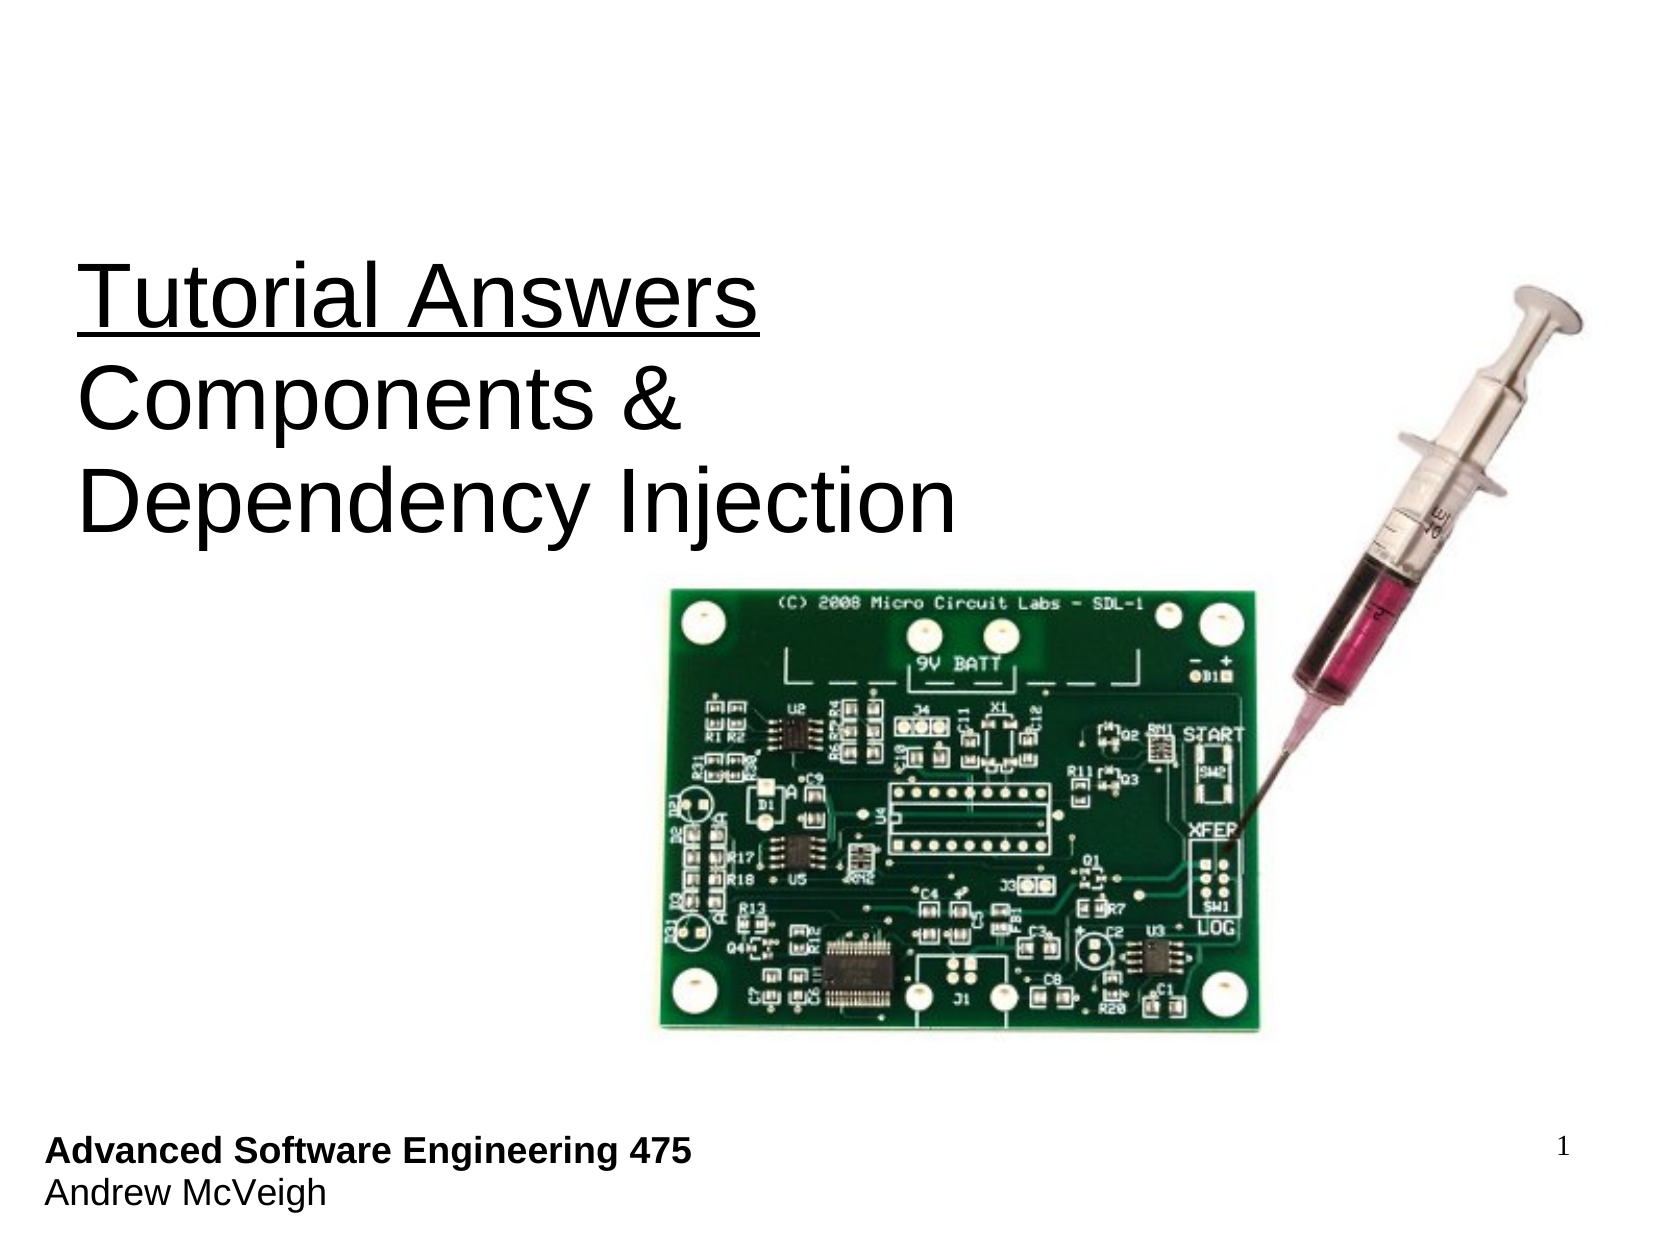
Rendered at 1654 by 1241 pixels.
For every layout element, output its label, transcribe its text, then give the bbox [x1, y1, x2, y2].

picture [509, 241, 1654, 1075]
text_box Advanced Software Engineering 475 Andrew McVeigh [29, 1122, 707, 1223]
title Tutorial Answers Components & Dependency Injection [76, 244, 1613, 552]
